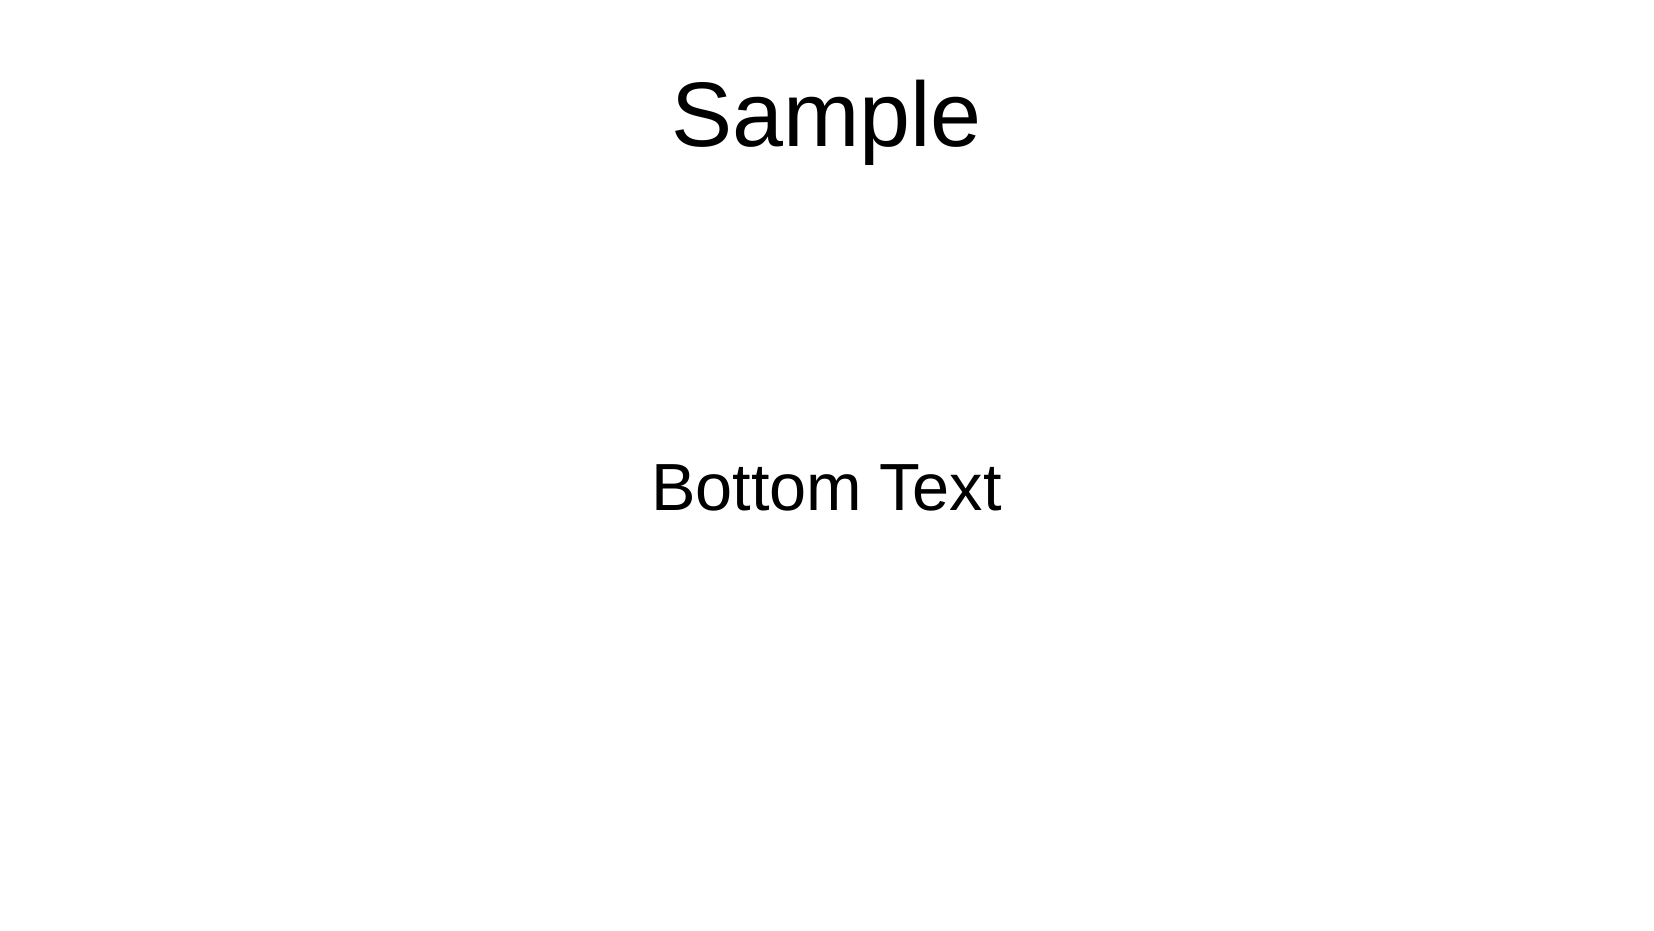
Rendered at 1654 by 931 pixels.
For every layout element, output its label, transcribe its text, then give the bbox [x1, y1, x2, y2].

subtitle Bottom Text [82, 217, 1571, 758]
title Sample [82, 37, 1571, 193]
